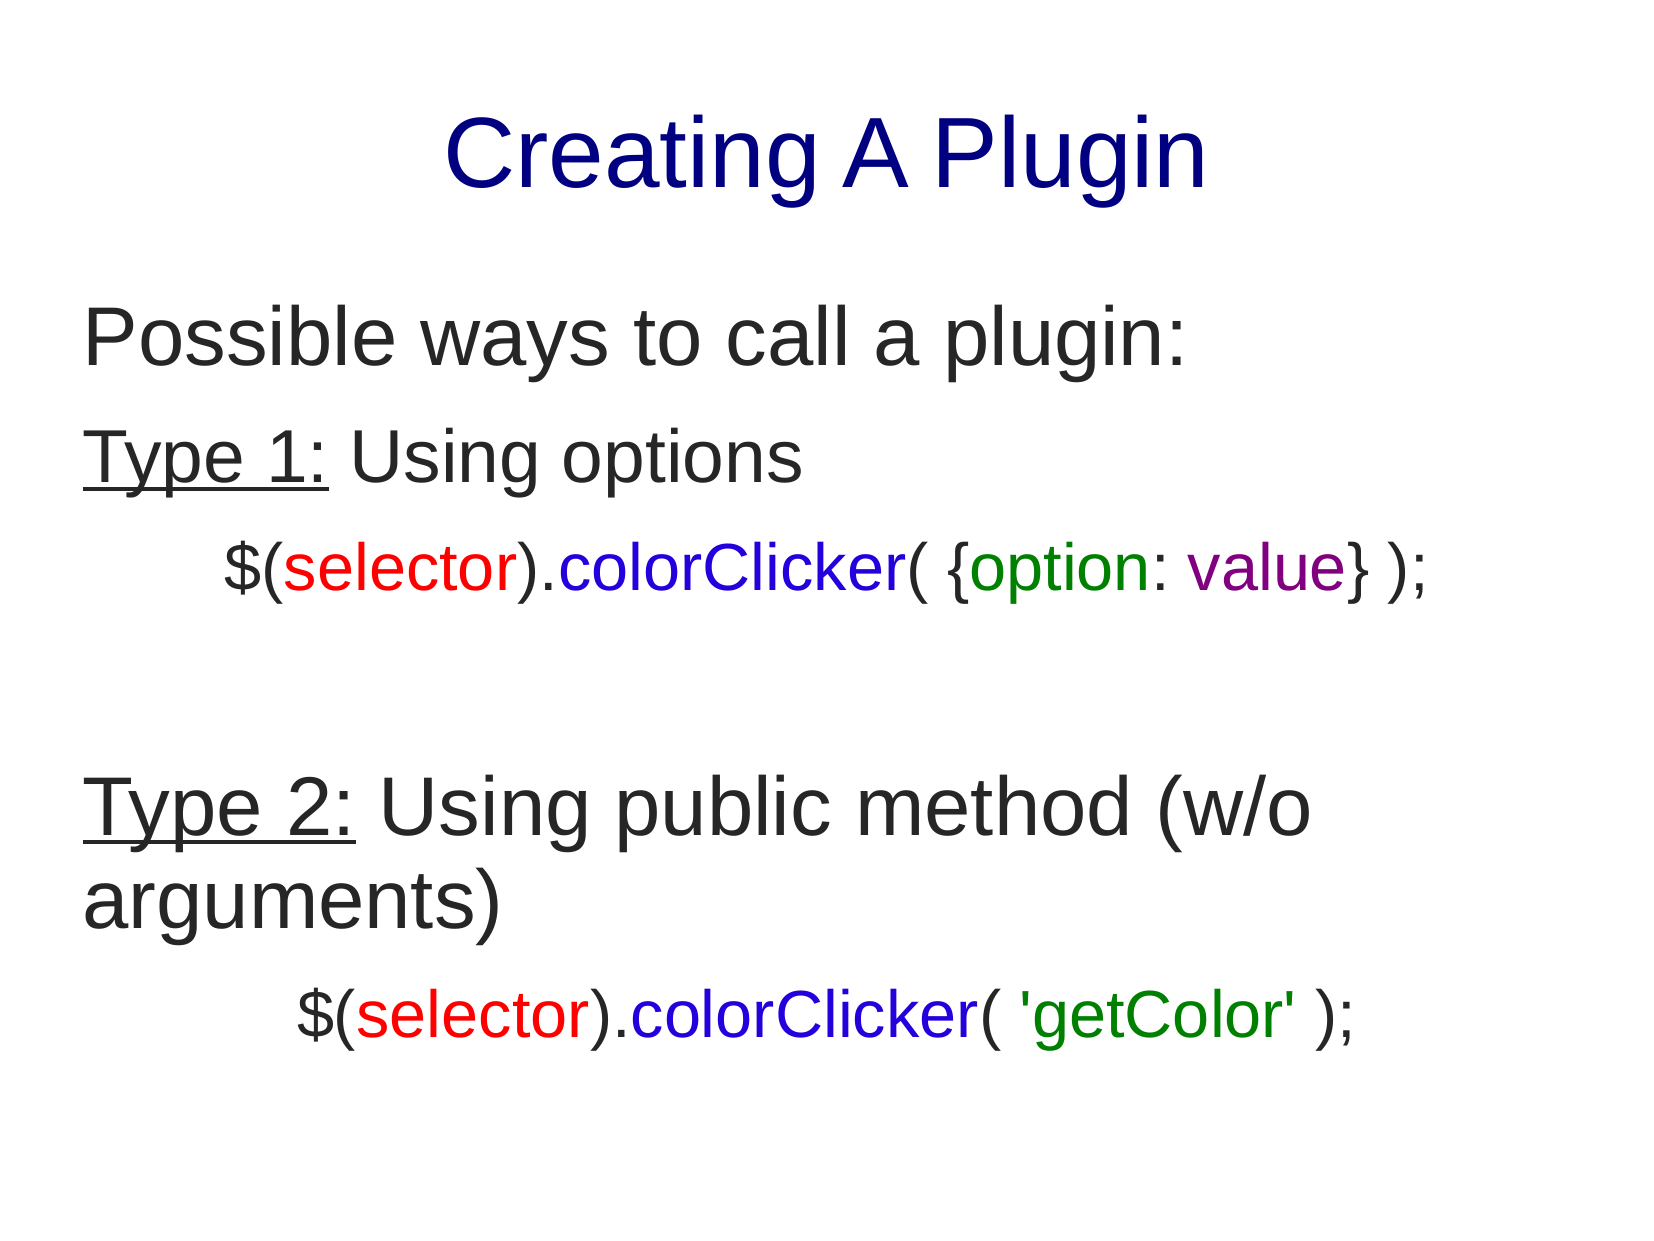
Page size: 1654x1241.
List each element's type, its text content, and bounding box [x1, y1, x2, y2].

list Possible ways to call a plugin: Type 1: Using options $(selector).colorClicker( {option: value} ); Type 2: Using public method (w/o arguments) $(selector).colorClicker( 'getColor' ); [82, 290, 1571, 1109]
title Creating A Plugin [82, 49, 1571, 257]
